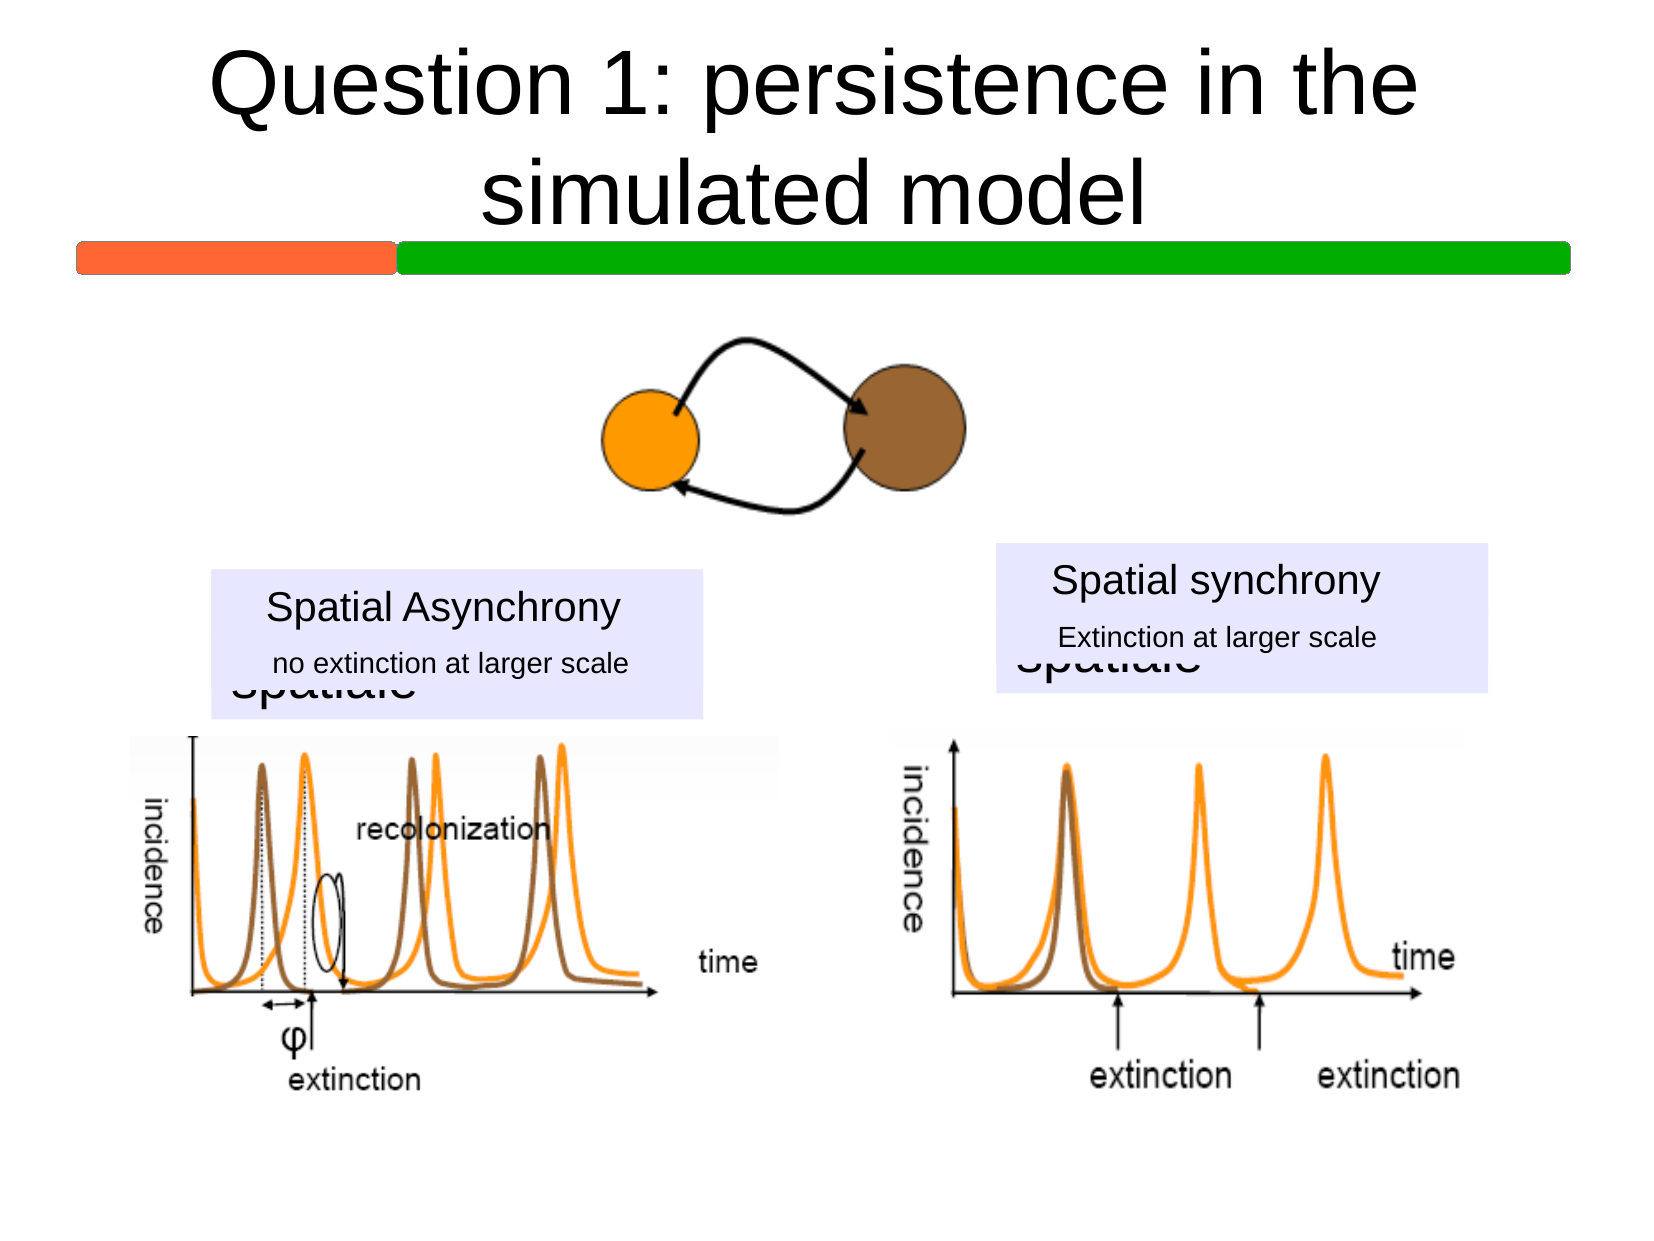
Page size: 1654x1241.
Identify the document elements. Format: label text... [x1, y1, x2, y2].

text_box Spatial Asynchrony [211, 569, 704, 634]
title Question 1: persistence in the simulated model [70, 22, 1560, 243]
picture [889, 725, 1465, 1099]
picture [129, 736, 779, 1111]
text_box Asynchronie spatiale [211, 690, 704, 720]
text_box Asynchronie spatiale [996, 664, 1489, 694]
text_box Extinction at larger scale [996, 608, 1489, 664]
text_box Spatial synchrony [996, 543, 1489, 608]
text_box [76, 241, 1571, 275]
picture [541, 304, 993, 544]
text_box no extinction at larger scale [211, 634, 704, 690]
